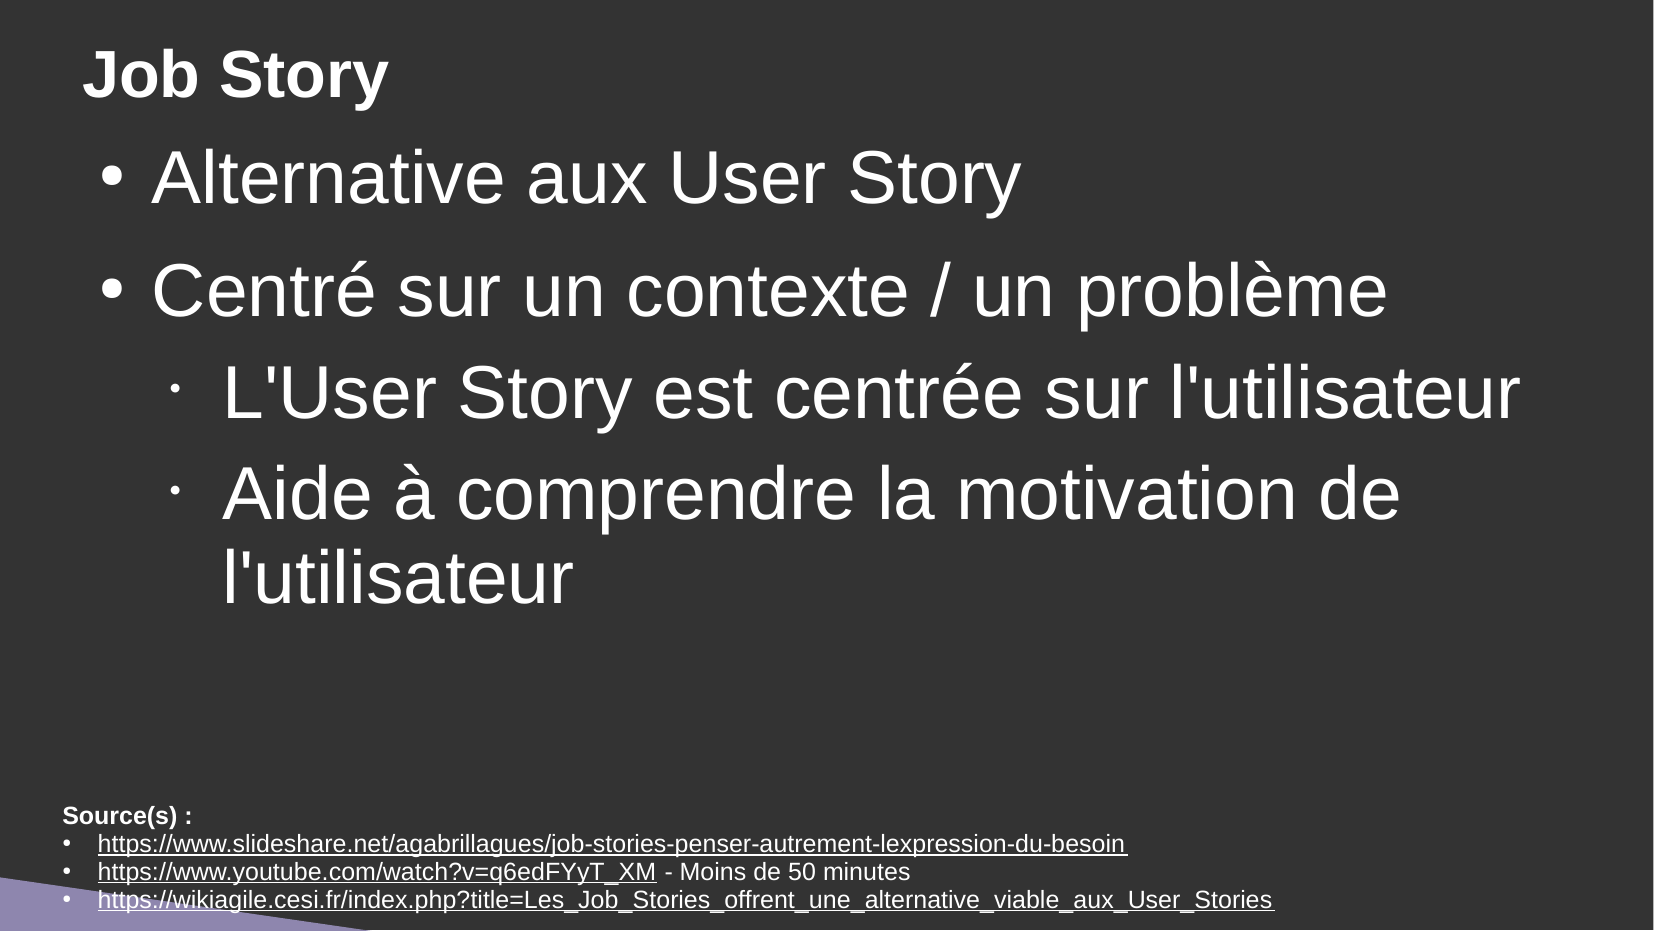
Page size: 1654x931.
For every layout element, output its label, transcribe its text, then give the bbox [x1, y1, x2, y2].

title Job Story [82, 37, 1571, 122]
text_box [0, 877, 372, 931]
text_box Source(s) : https://www.slideshare.net/agabrillagues/job-stories-penser-autrement-lexpression-du-besoin https://www.youtube.com/watch?v=q6edFYyT_XM - Moins de 50 minutes https://wikiagile.cesi.fr/index.php?title=Les_Job_Stories_offrent_une_alternative_viable_aux_User_Stories [47, 794, 1533, 922]
list Alternative aux User Story Centré sur un contexte / un problème L'User Story est centrée sur l'utilisateur Aide à comprendre la motivation de l'utilisateur [80, 135, 1620, 777]
